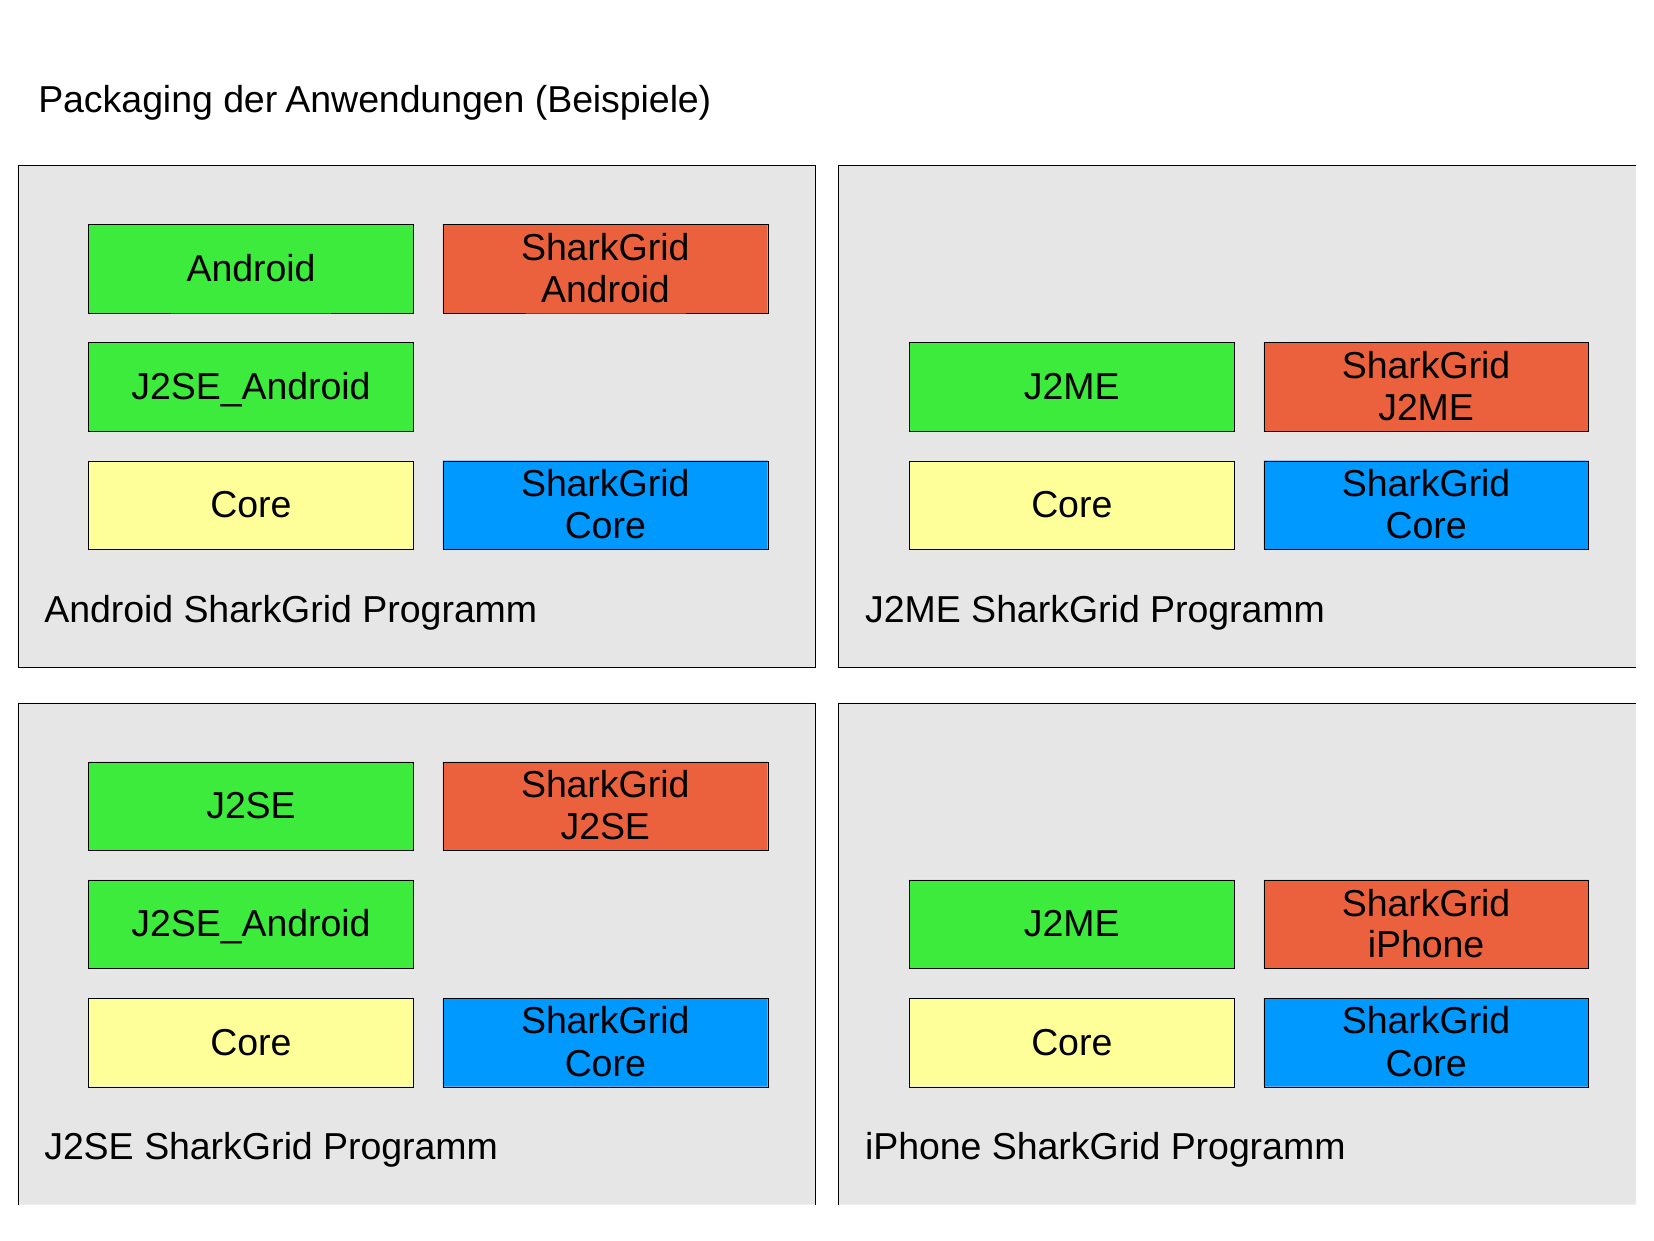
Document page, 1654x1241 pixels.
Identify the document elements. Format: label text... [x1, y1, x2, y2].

picture [17, 165, 1636, 1205]
text_box Packaging der Anwendungen (Beispiele) [23, 70, 1146, 128]
